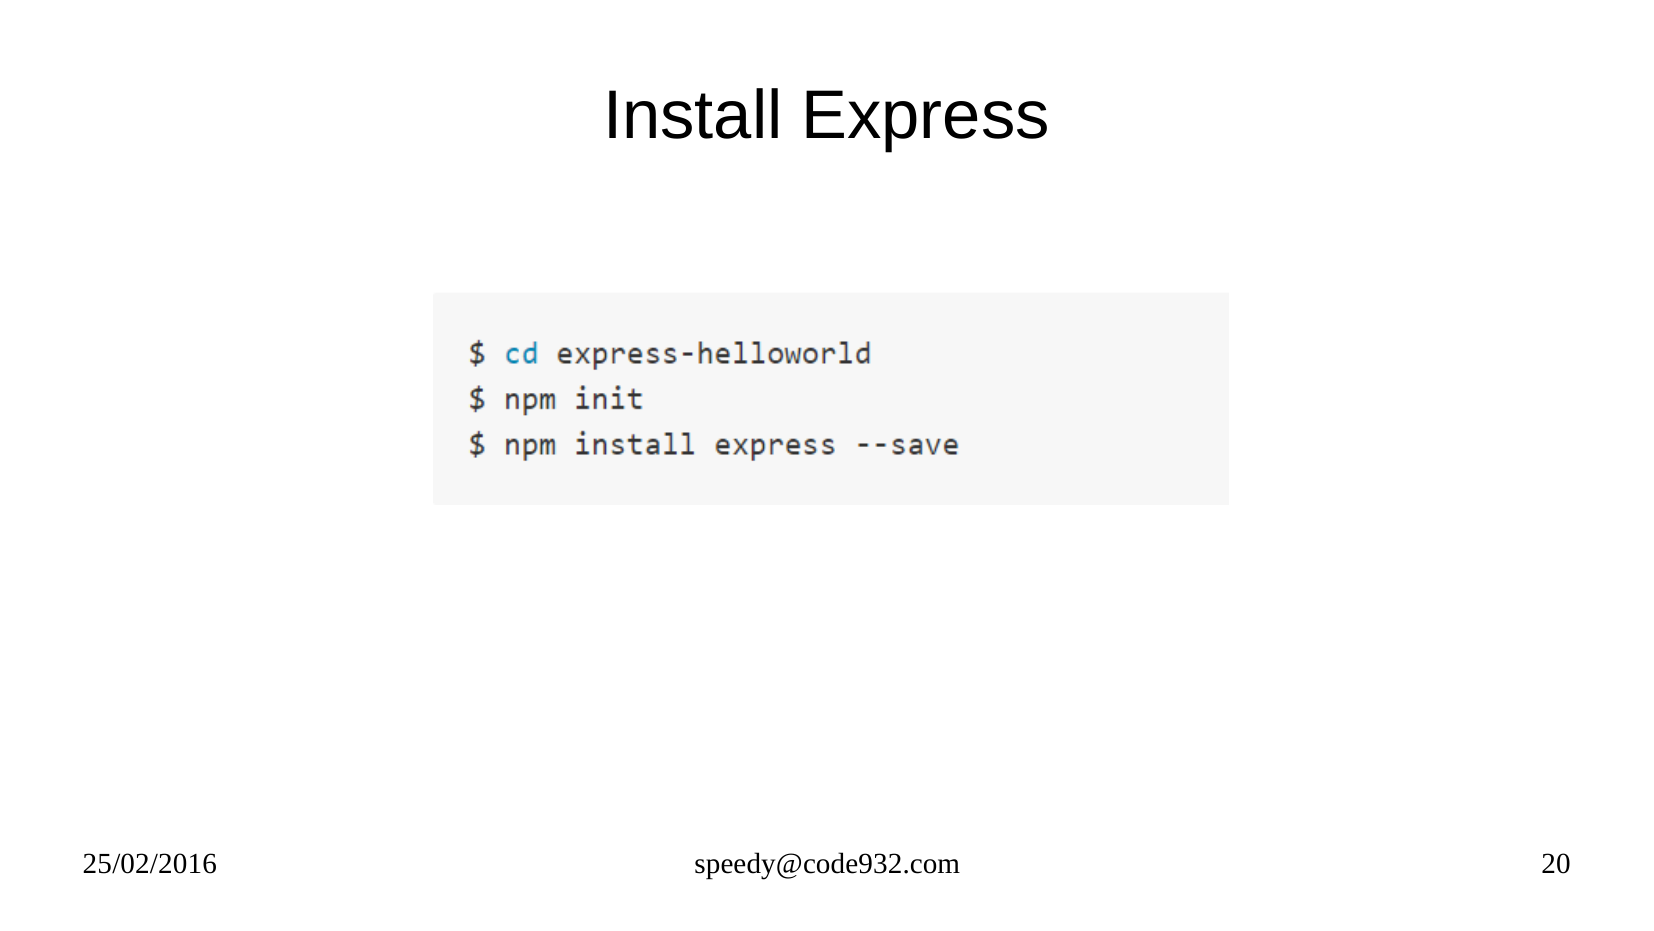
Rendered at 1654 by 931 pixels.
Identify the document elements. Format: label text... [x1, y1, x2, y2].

title Install Express [82, 37, 1571, 193]
picture [433, 290, 1229, 505]
